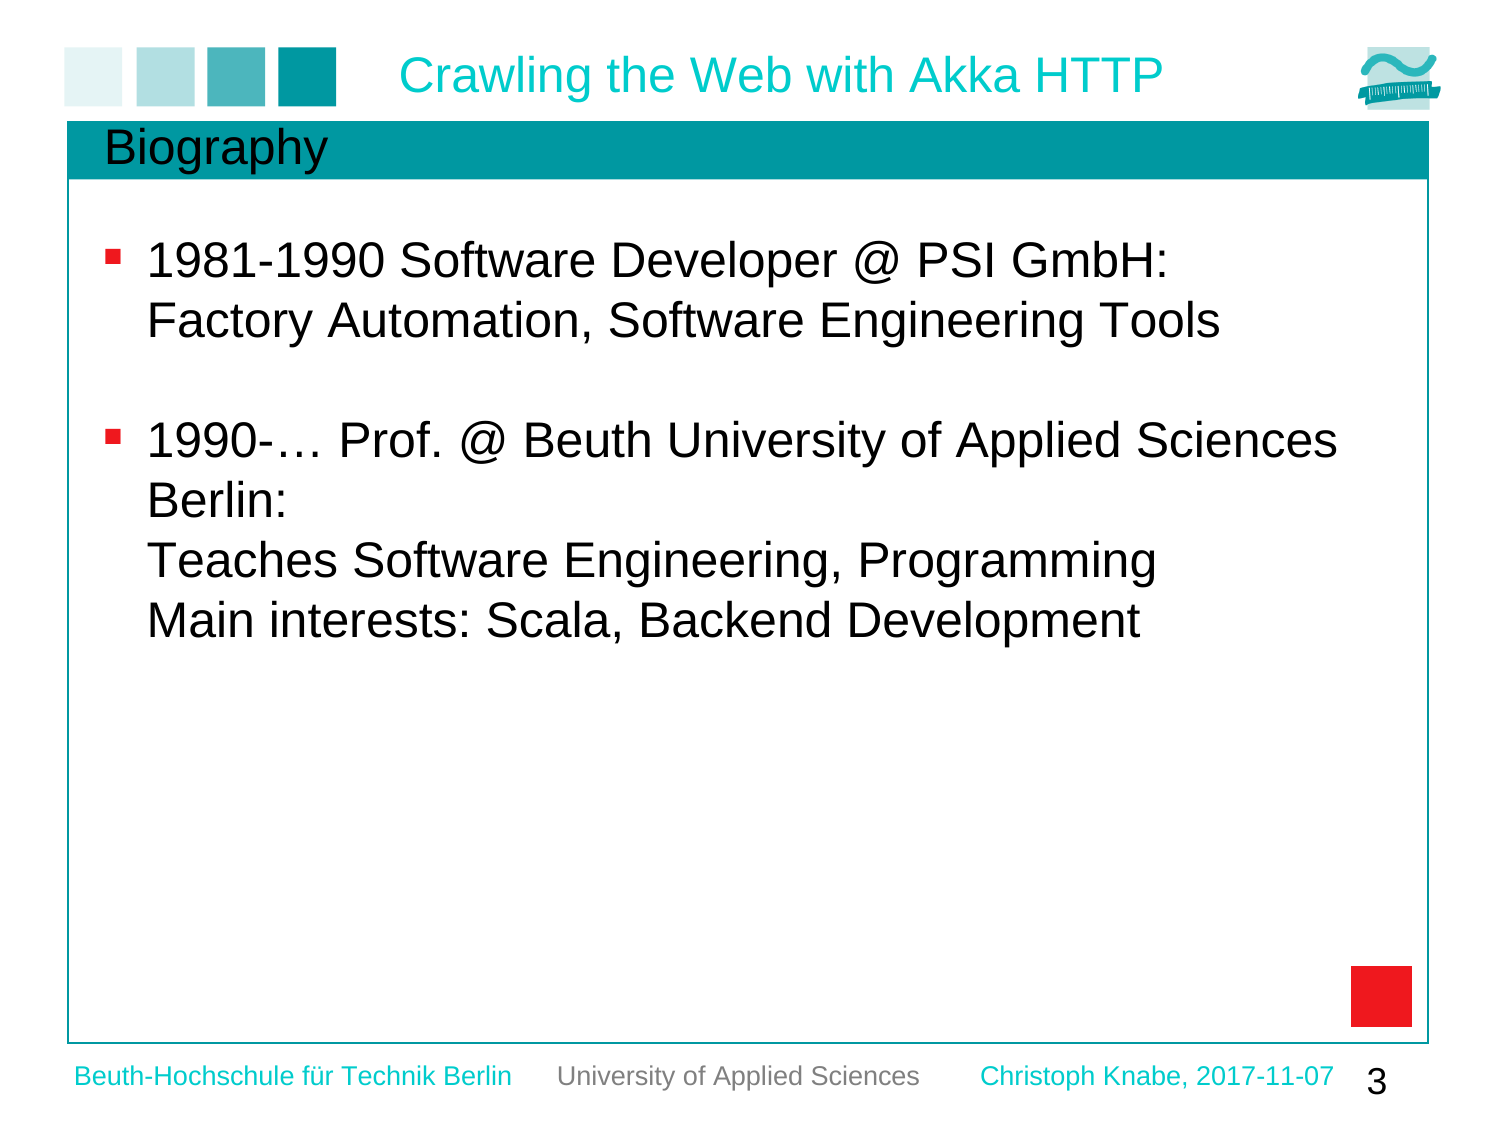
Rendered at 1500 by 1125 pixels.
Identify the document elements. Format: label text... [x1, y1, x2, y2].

picture [1358, 47, 1441, 110]
text_box 1981-1990 Software Developer @ PSI GmbH: Factory Automation, Software Engineering Tools 1990-… Prof. @ Beuth University of Applied Sciences Berlin: Teaches Software Engineering, Programming Main interests: Scala, Backend Development [90, 219, 1397, 716]
text_box Biography [89, 106, 976, 182]
